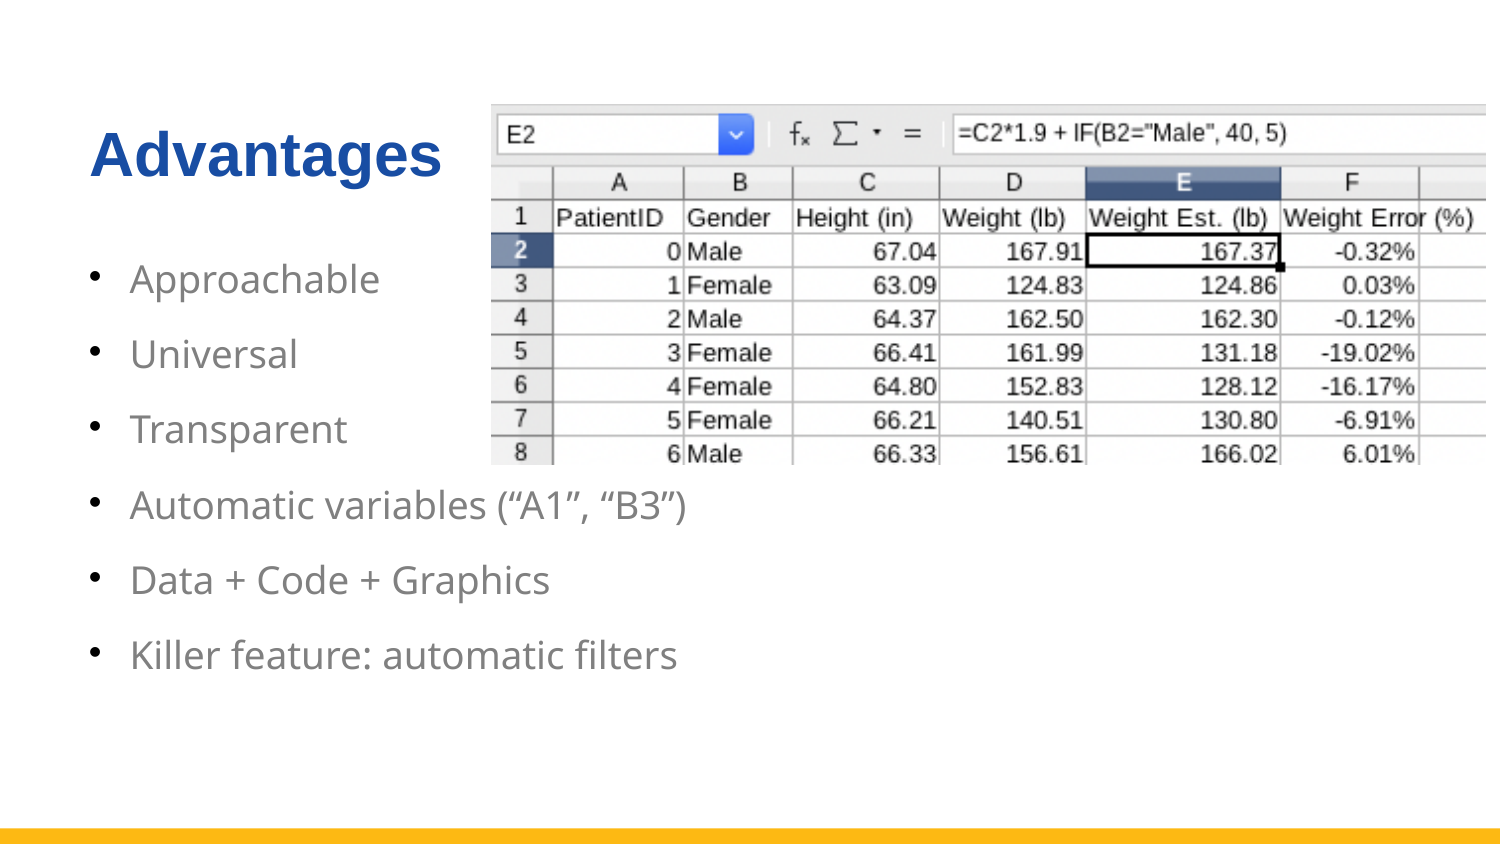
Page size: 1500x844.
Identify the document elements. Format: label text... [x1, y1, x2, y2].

text_box Approachable Universal Transparent Automatic variables (“A1”, “B3”) Data + Code + Graphics Killer feature: automatic filters [75, 197, 1425, 687]
text_box Advantages [75, 0, 1425, 197]
picture [491, 104, 1486, 466]
